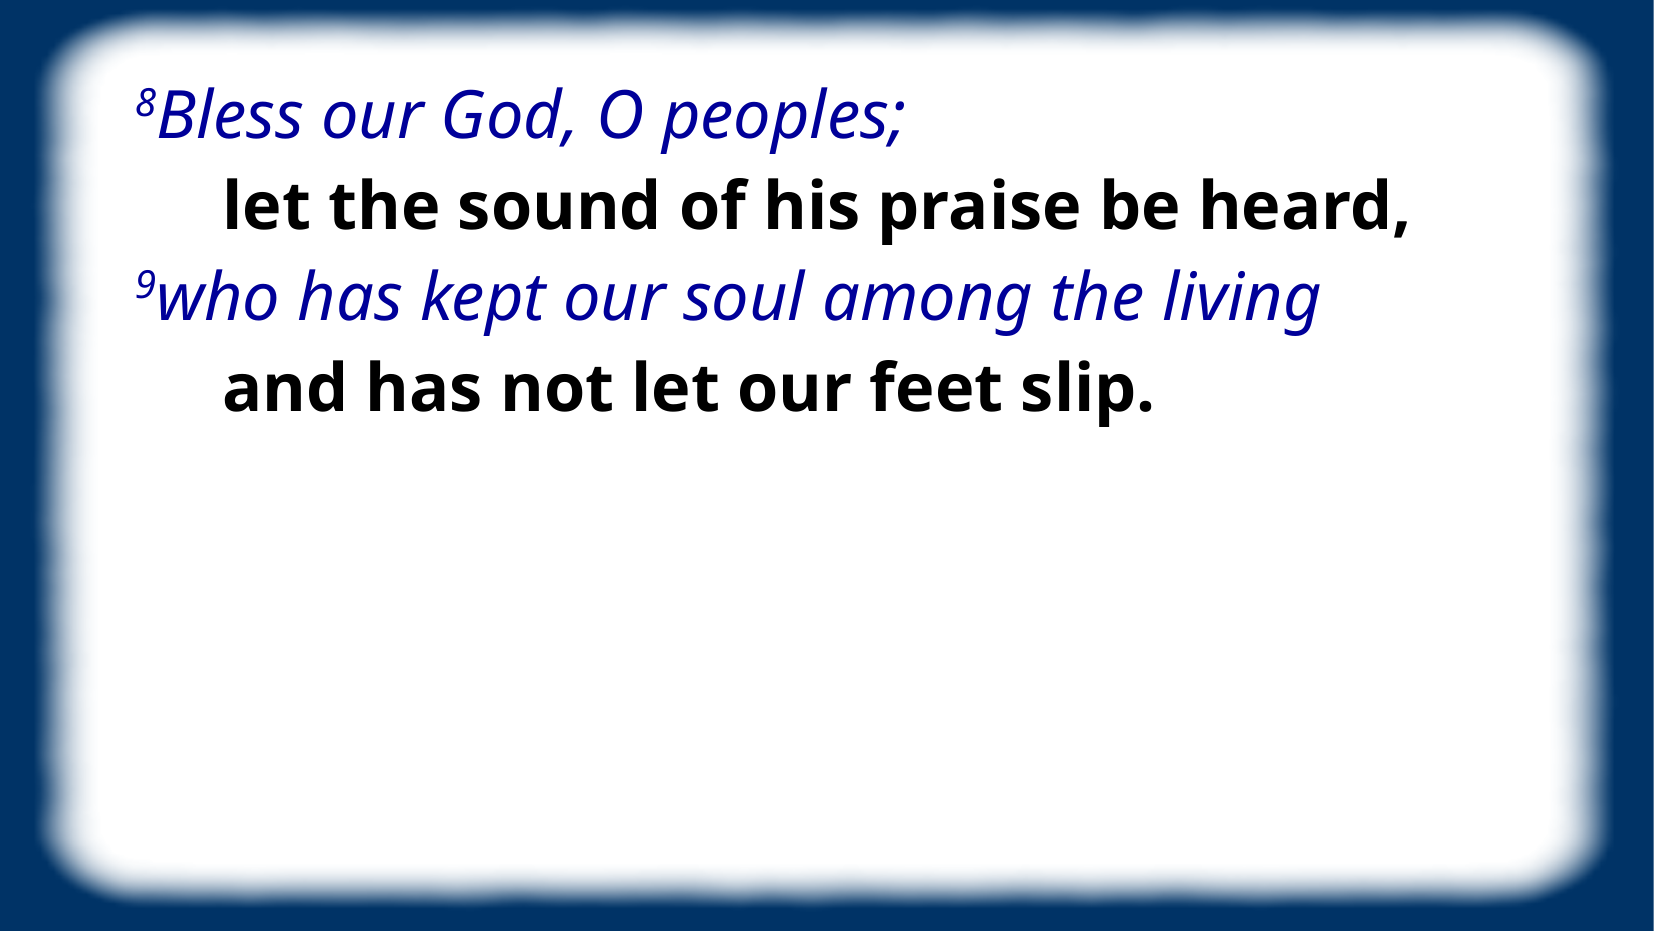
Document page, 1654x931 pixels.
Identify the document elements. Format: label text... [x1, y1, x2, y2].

picture [0, 0, 1654, 931]
text_box 8Bless our God, O peoples; let the sound of his praise be heard, 9who has kept our soul among the living and has not let our feet slip. [120, 60, 1531, 436]
